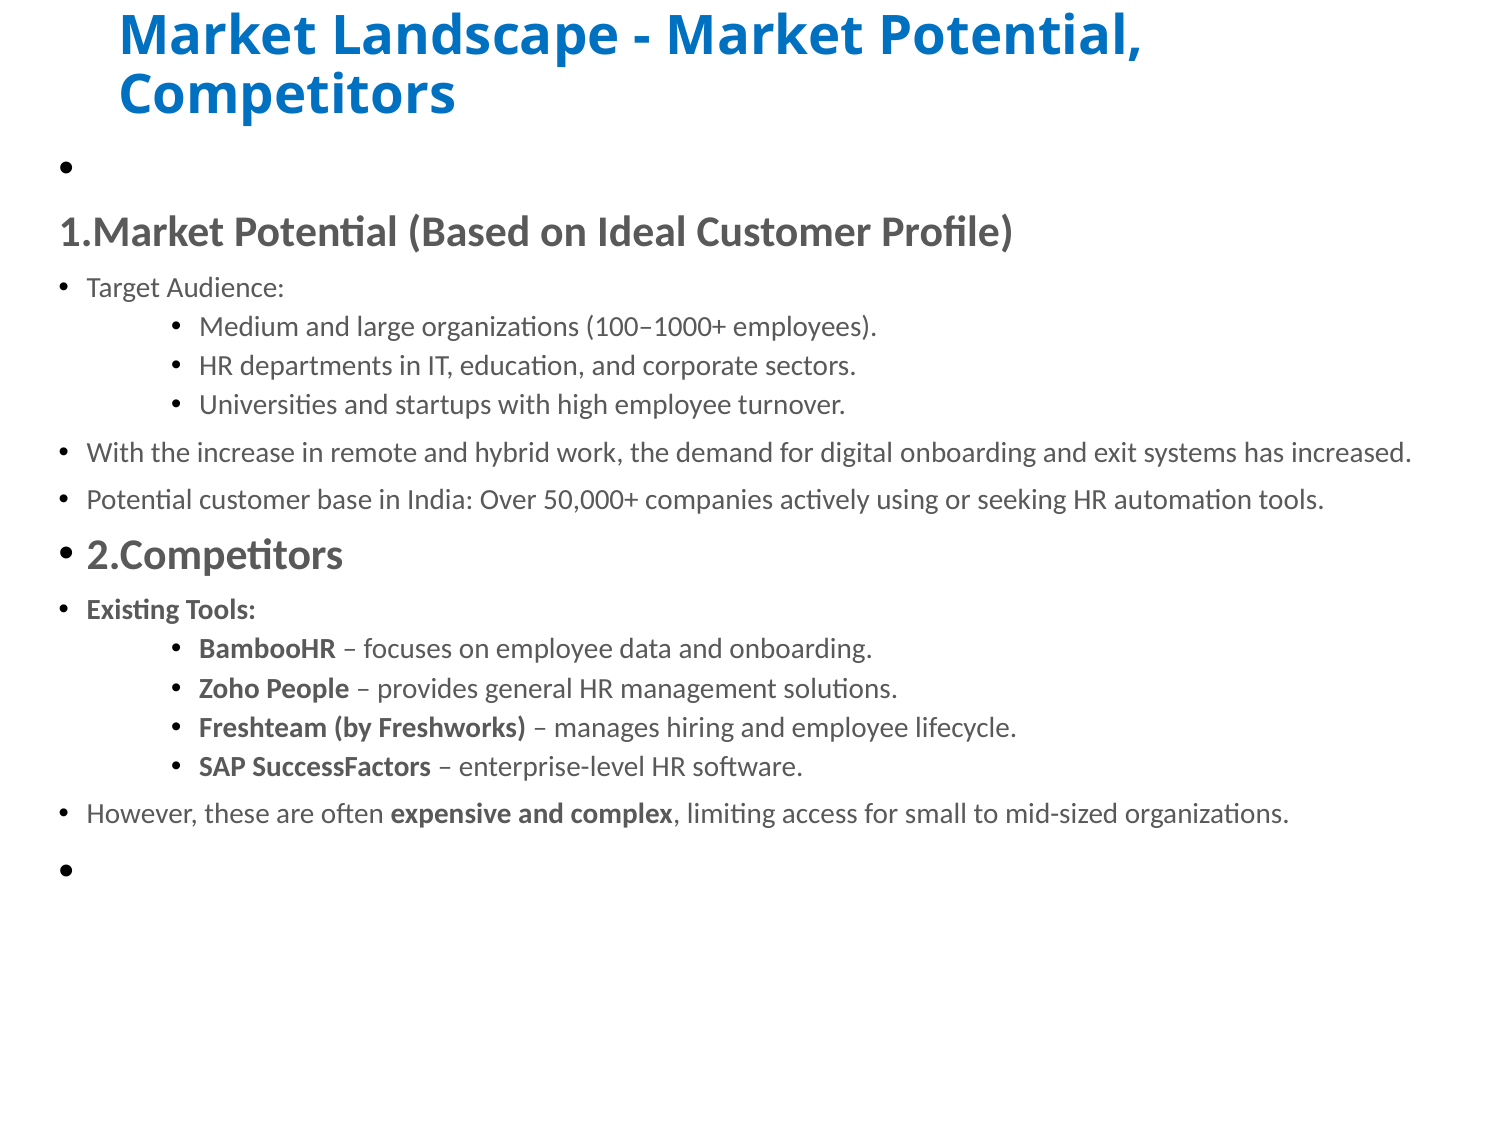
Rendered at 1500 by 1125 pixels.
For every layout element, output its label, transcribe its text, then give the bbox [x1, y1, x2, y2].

list 1.Market Potential (Based on Ideal Customer Profile) Target Audience: Medium and large organizations (100–1000+ employees). HR departments in IT, education, and corporate sectors. Universities and startups with high employee turnover. With the increase in remote and hybrid work, the demand for digital onboarding and exit systems has increased. Potential customer base in India: Over 50,000+ companies actively using or seeking HR automation tools. 2.Competitors Existing Tools: BambooHR – focuses on employee data and onboarding. Zoho People – provides general HR management solutions. Freshteam (by Freshworks) – manages hiring and employee lifecycle. SAP SuccessFactors – enterprise-level HR software. However, these are often expensive and complex, limiting access for small to mid-sized organizations. [43, 133, 1459, 1029]
title Market Landscape - Market Potential, Competitors [103, 0, 1397, 133]
